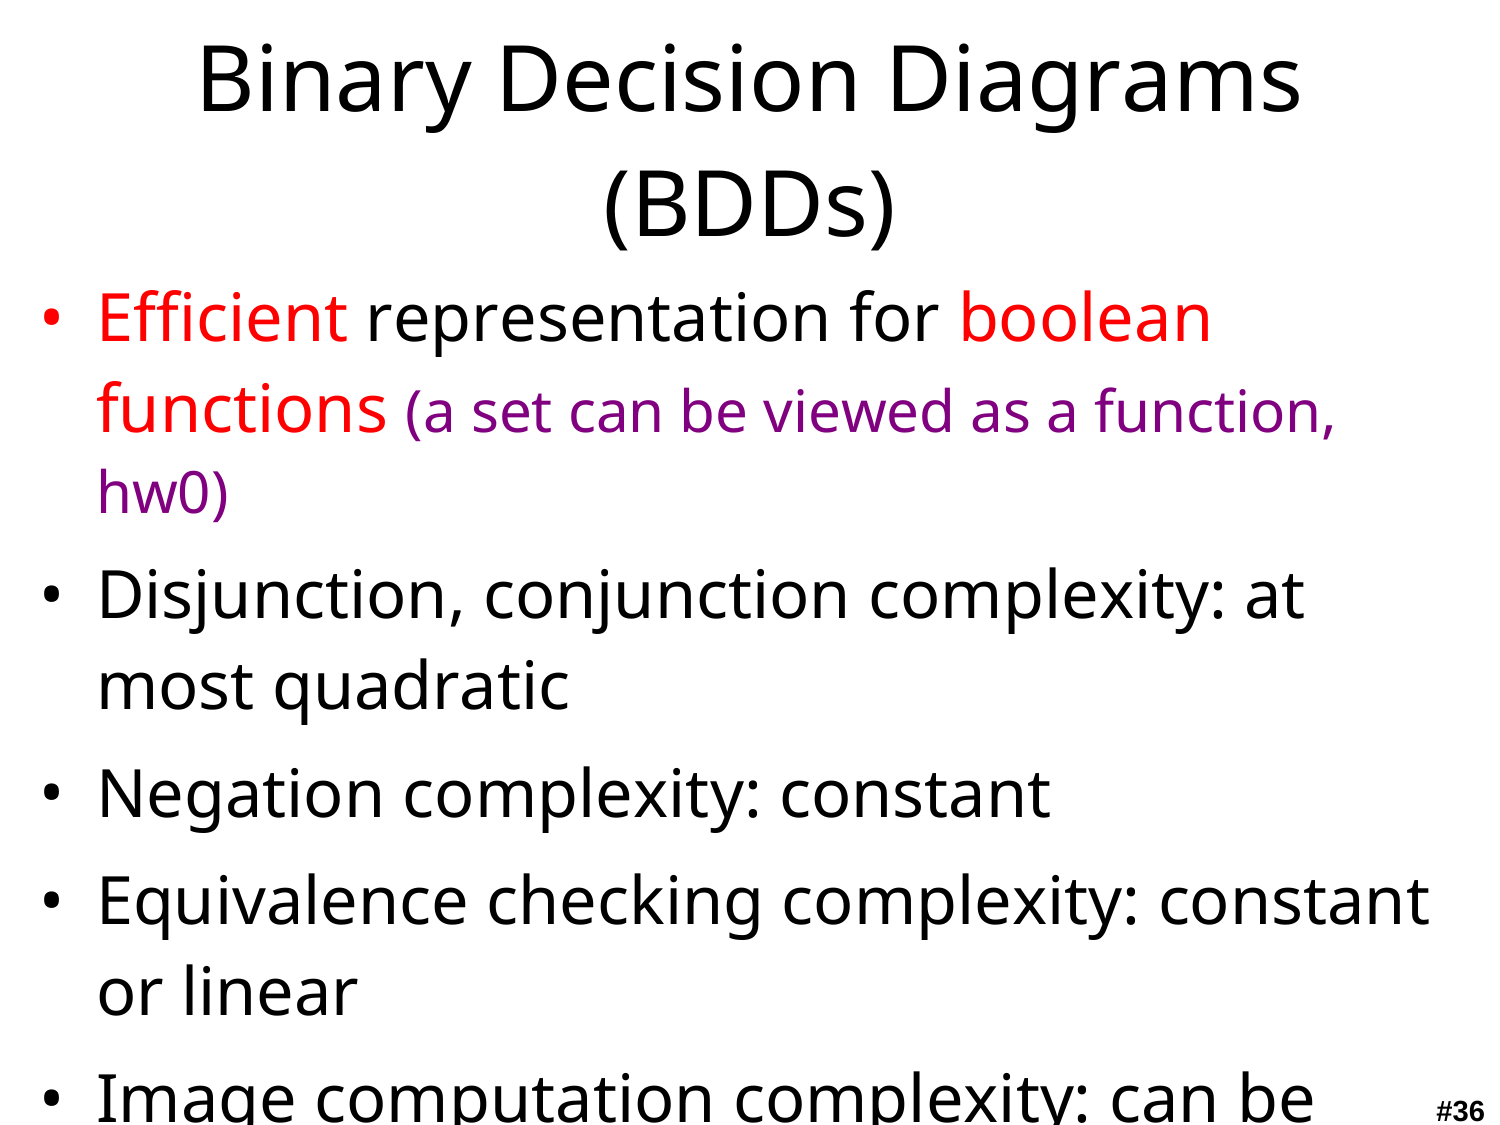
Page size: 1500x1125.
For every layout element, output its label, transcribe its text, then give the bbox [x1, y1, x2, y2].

title Binary Decision Diagrams (BDDs) [24, 45, 1476, 233]
list Efficient representation for boolean functions (a set can be viewed as a function, hw0) Disjunction, conjunction complexity: at most quadratic Negation complexity: constant Equivalence checking complexity: constant or linear Image computation complexity: can be exponential [24, 262, 1476, 1101]
